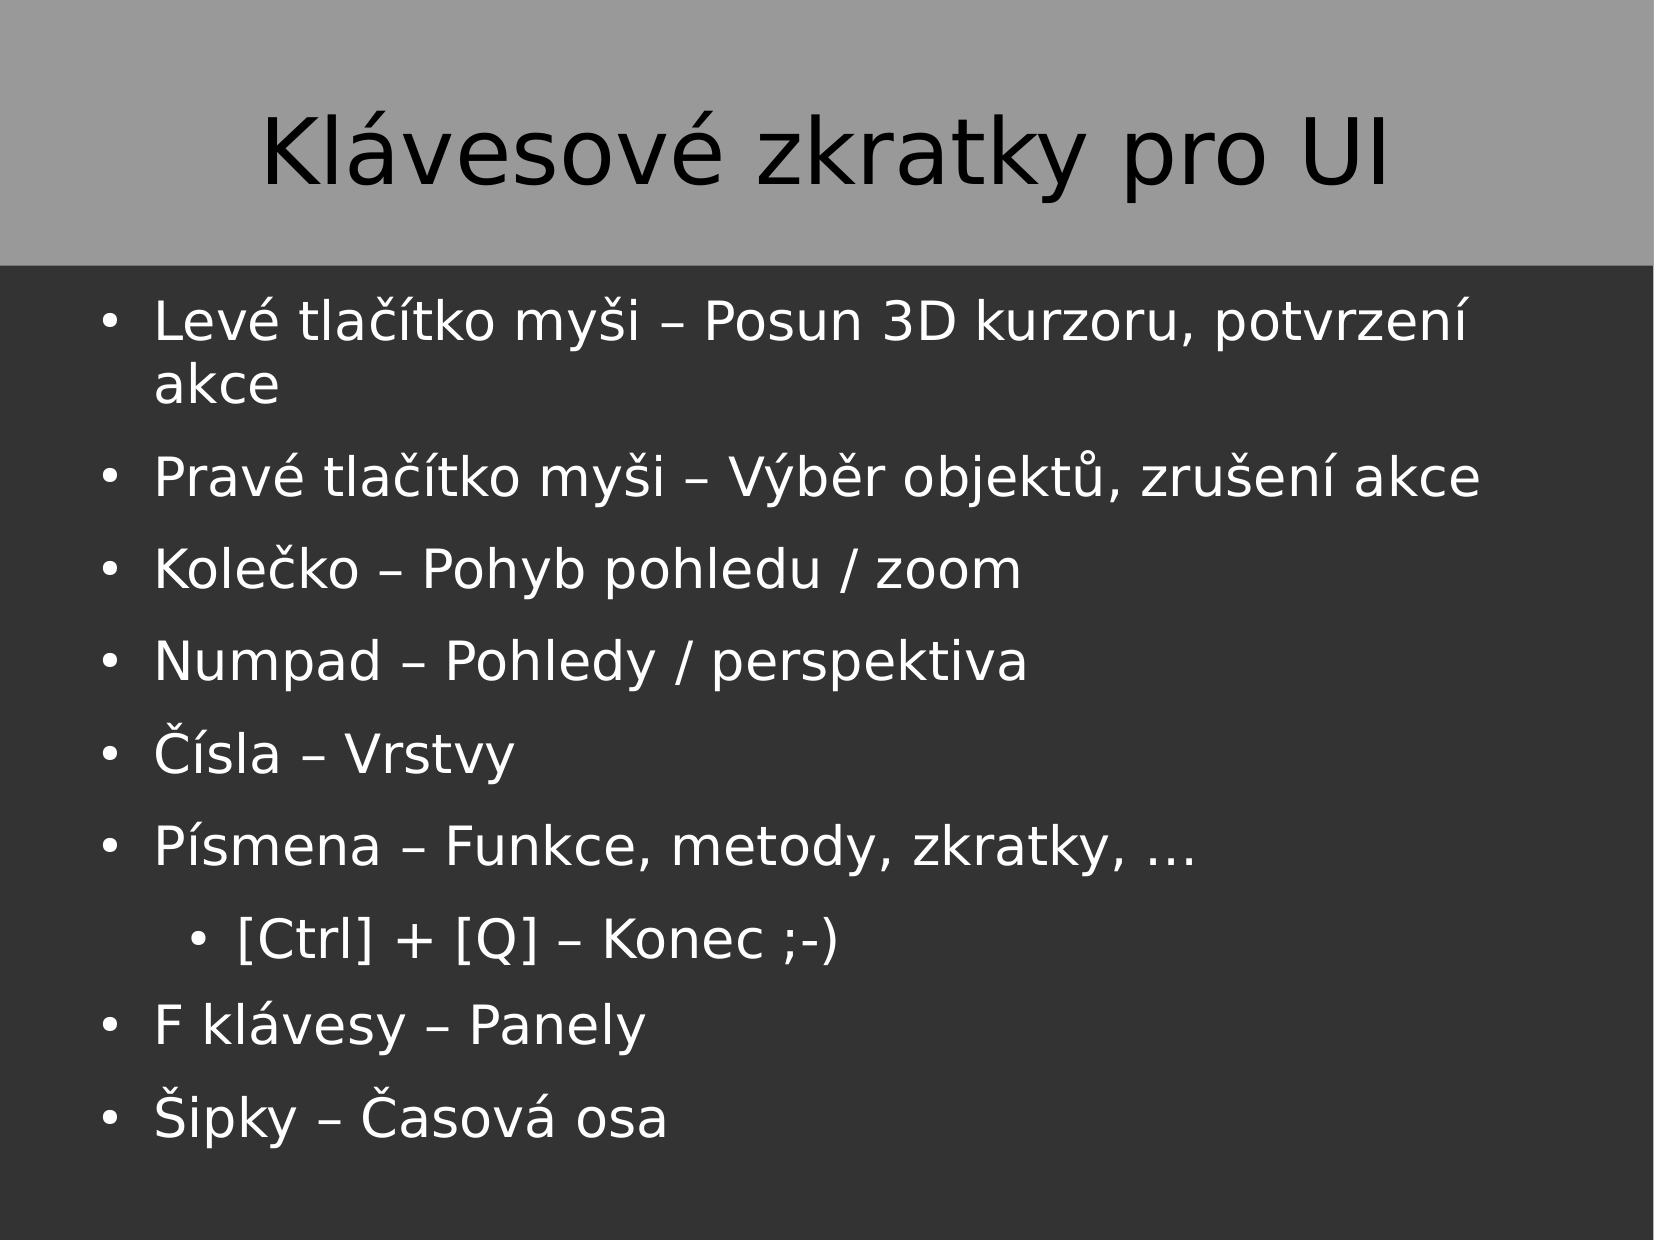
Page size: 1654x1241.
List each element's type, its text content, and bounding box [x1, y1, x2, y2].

title Klávesové zkratky pro UI [82, 56, 1571, 250]
list Levé tlačítko myši – Posun 3D kurzoru, potvrzení akce Pravé tlačítko myši – Výběr objektů, zrušení akce Kolečko – Pohyb pohledu / zoom Numpad – Pohledy / perspektiva Čísla – Vrstvy Písmena – Funkce, metody, zkratky, … [Ctrl] + [Q] – Konec ;-) F klávesy – Panely Šipky – Časová osa [82, 290, 1571, 1151]
